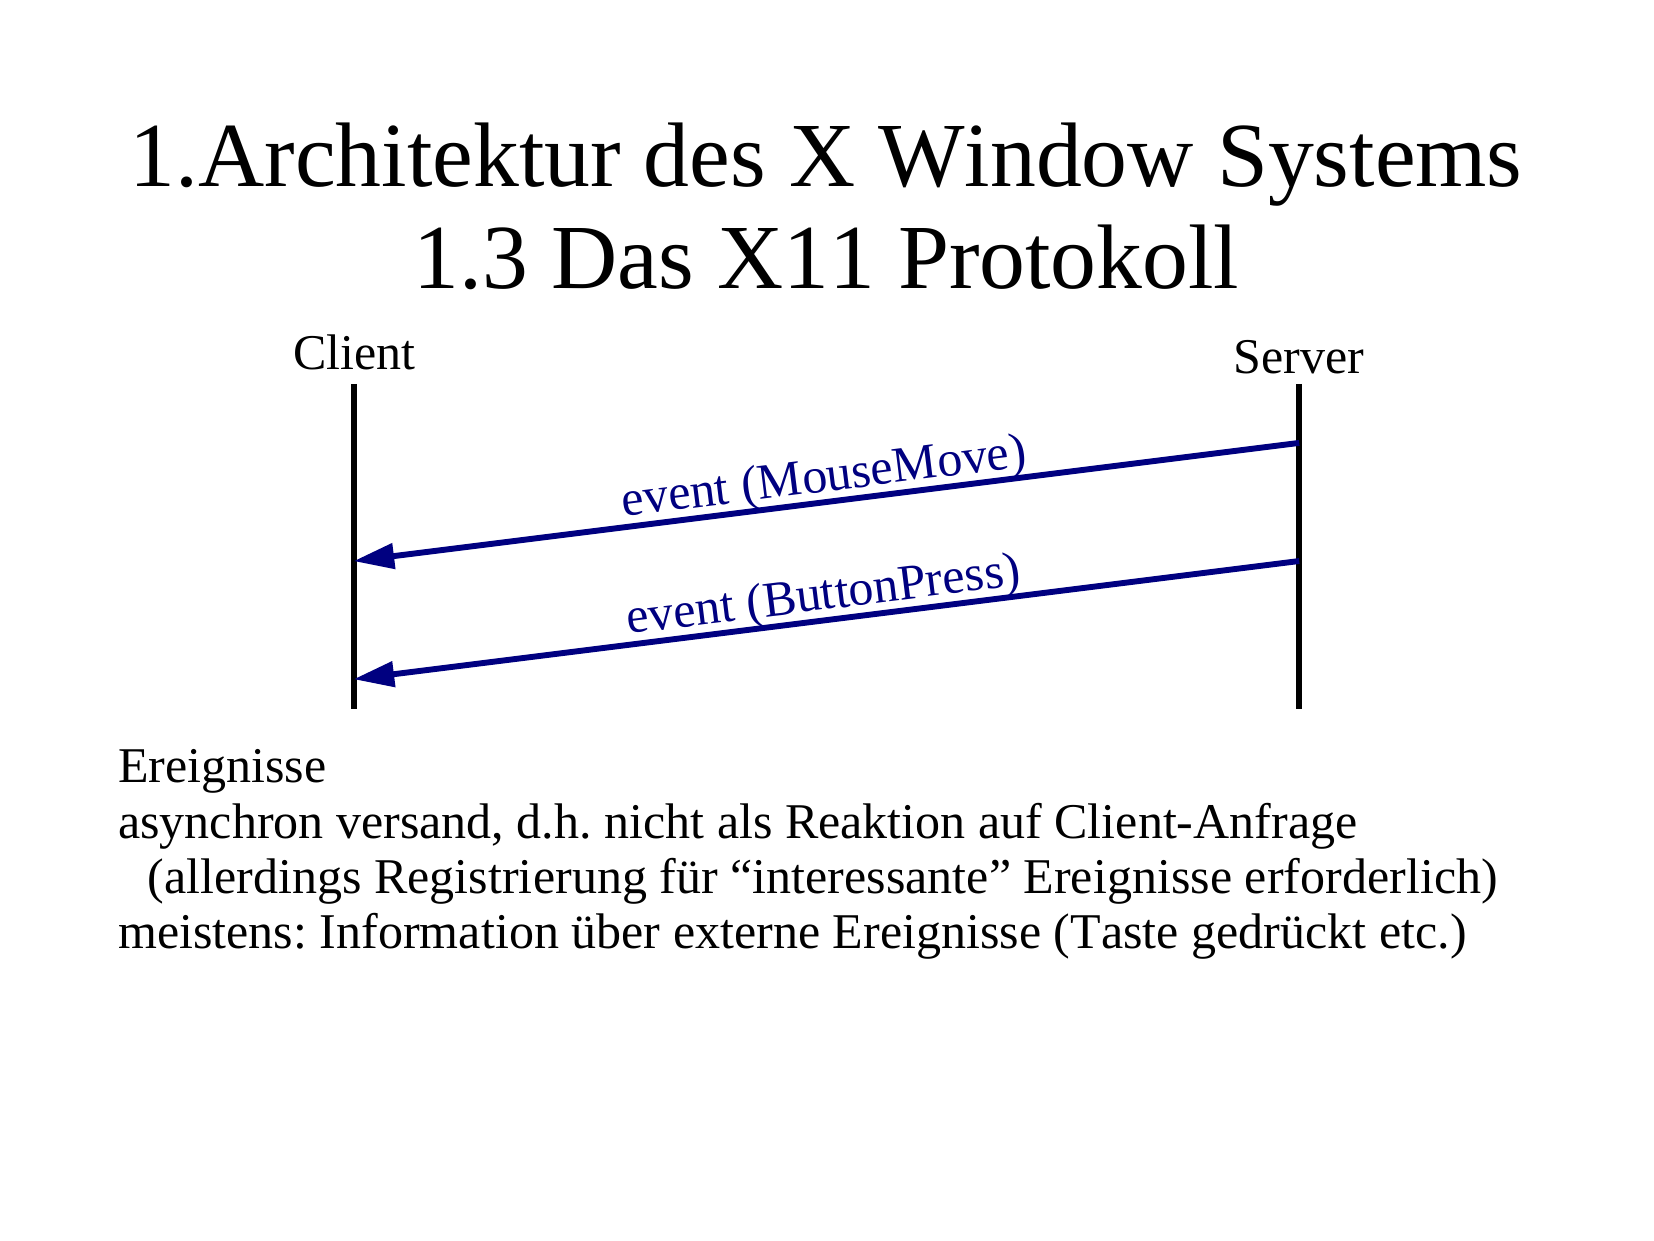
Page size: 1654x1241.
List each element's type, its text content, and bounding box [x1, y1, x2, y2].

title 1.Architektur des X Window Systems 1.3 Das X11 Protokoll [121, 102, 1534, 311]
text_box Ereignisse asynchron versand, d.h. nicht als Reaktion auf Client-Anfrage (allerdings Registrierung für “interessante” Ereignisse erforderlich) meistens: Information über externe Ereignisse (Taste gedrückt etc.) [118, 738, 1565, 1015]
text_box Client [265, 324, 443, 381]
text_box Server [1210, 328, 1388, 384]
